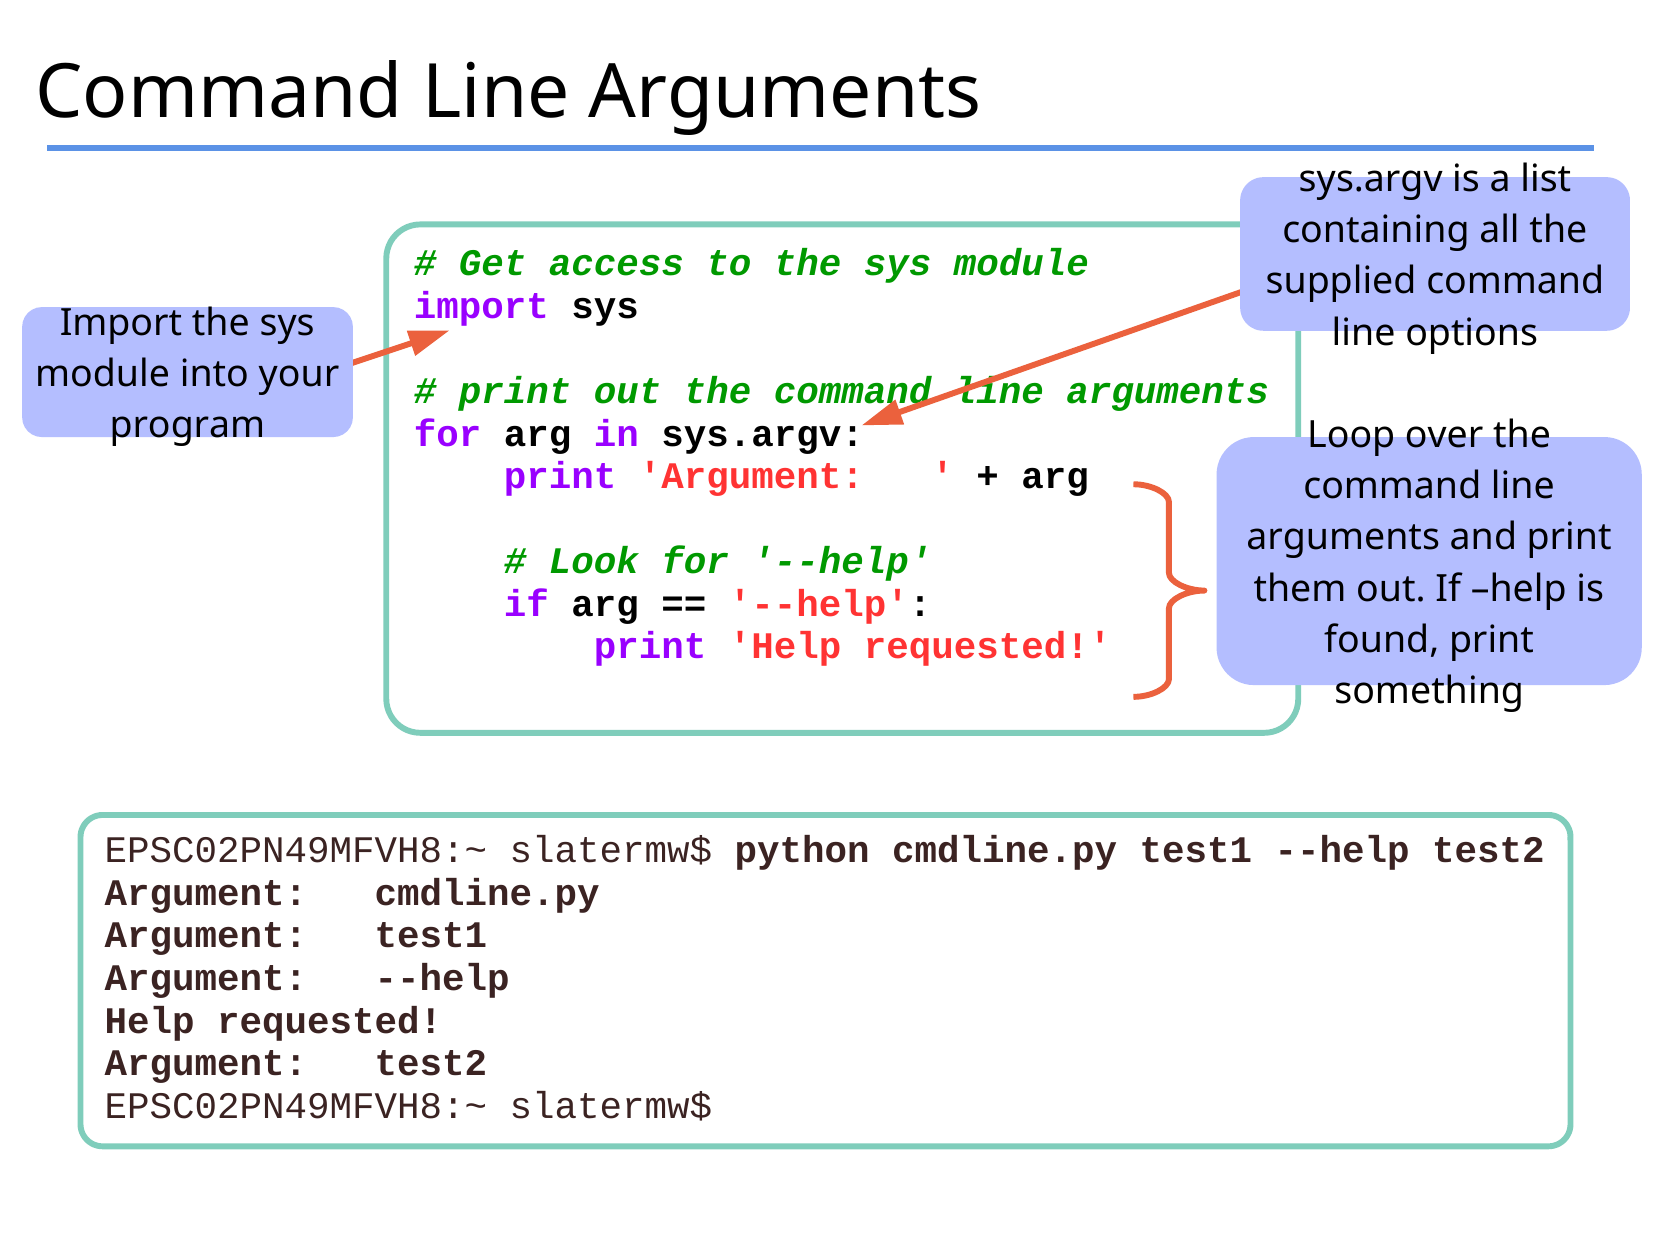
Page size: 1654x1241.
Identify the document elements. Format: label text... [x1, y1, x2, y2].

title Command Line Arguments [35, 4, 1217, 173]
text_box # Get access to the sys module import sys # print out the command line arguments for arg in sys.argv: print 'Argument: ' + arg # Look for '--help' if arg == '--help': print 'Help requested!' [386, 224, 1299, 733]
text_box sys.argv is a list containing all the supplied command line options [1240, 177, 1630, 331]
text_box Loop over the command line arguments and print them out. If –help is found, print something [1216, 437, 1642, 686]
text_box EPSC02PN49MFVH8:~ slatermw$ python cmdline.py test1 --help test2 Argument: cmdline.py Argument: test1 Argument: --help Help requested! Argument: test2 EPSC02PN49MFVH8:~ slatermw$ [80, 814, 1571, 1147]
text_box Import the sys module into your program [22, 307, 353, 438]
